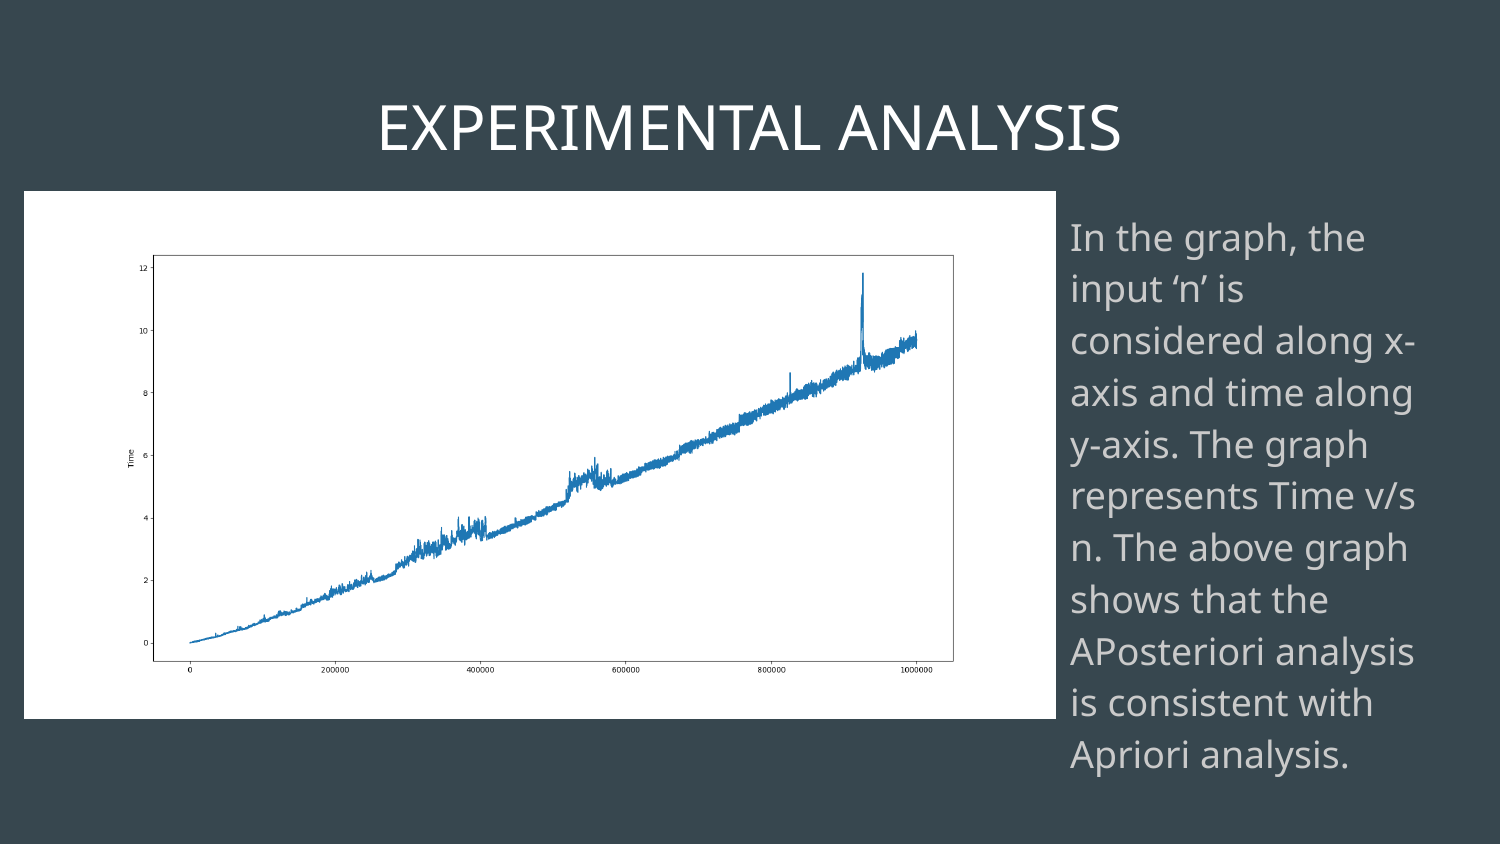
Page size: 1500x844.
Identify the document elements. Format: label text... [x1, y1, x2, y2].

title EXPERIMENTAL ANALYSIS [51, 72, 1449, 167]
picture [24, 191, 1055, 719]
list In the graph, the input ‘n’ is considered along x-axis and time along y-axis. The graph represents Time v/s n. The above graph shows that the APosteriori analysis is consistent with Apriori analysis. [1055, 191, 1449, 750]
